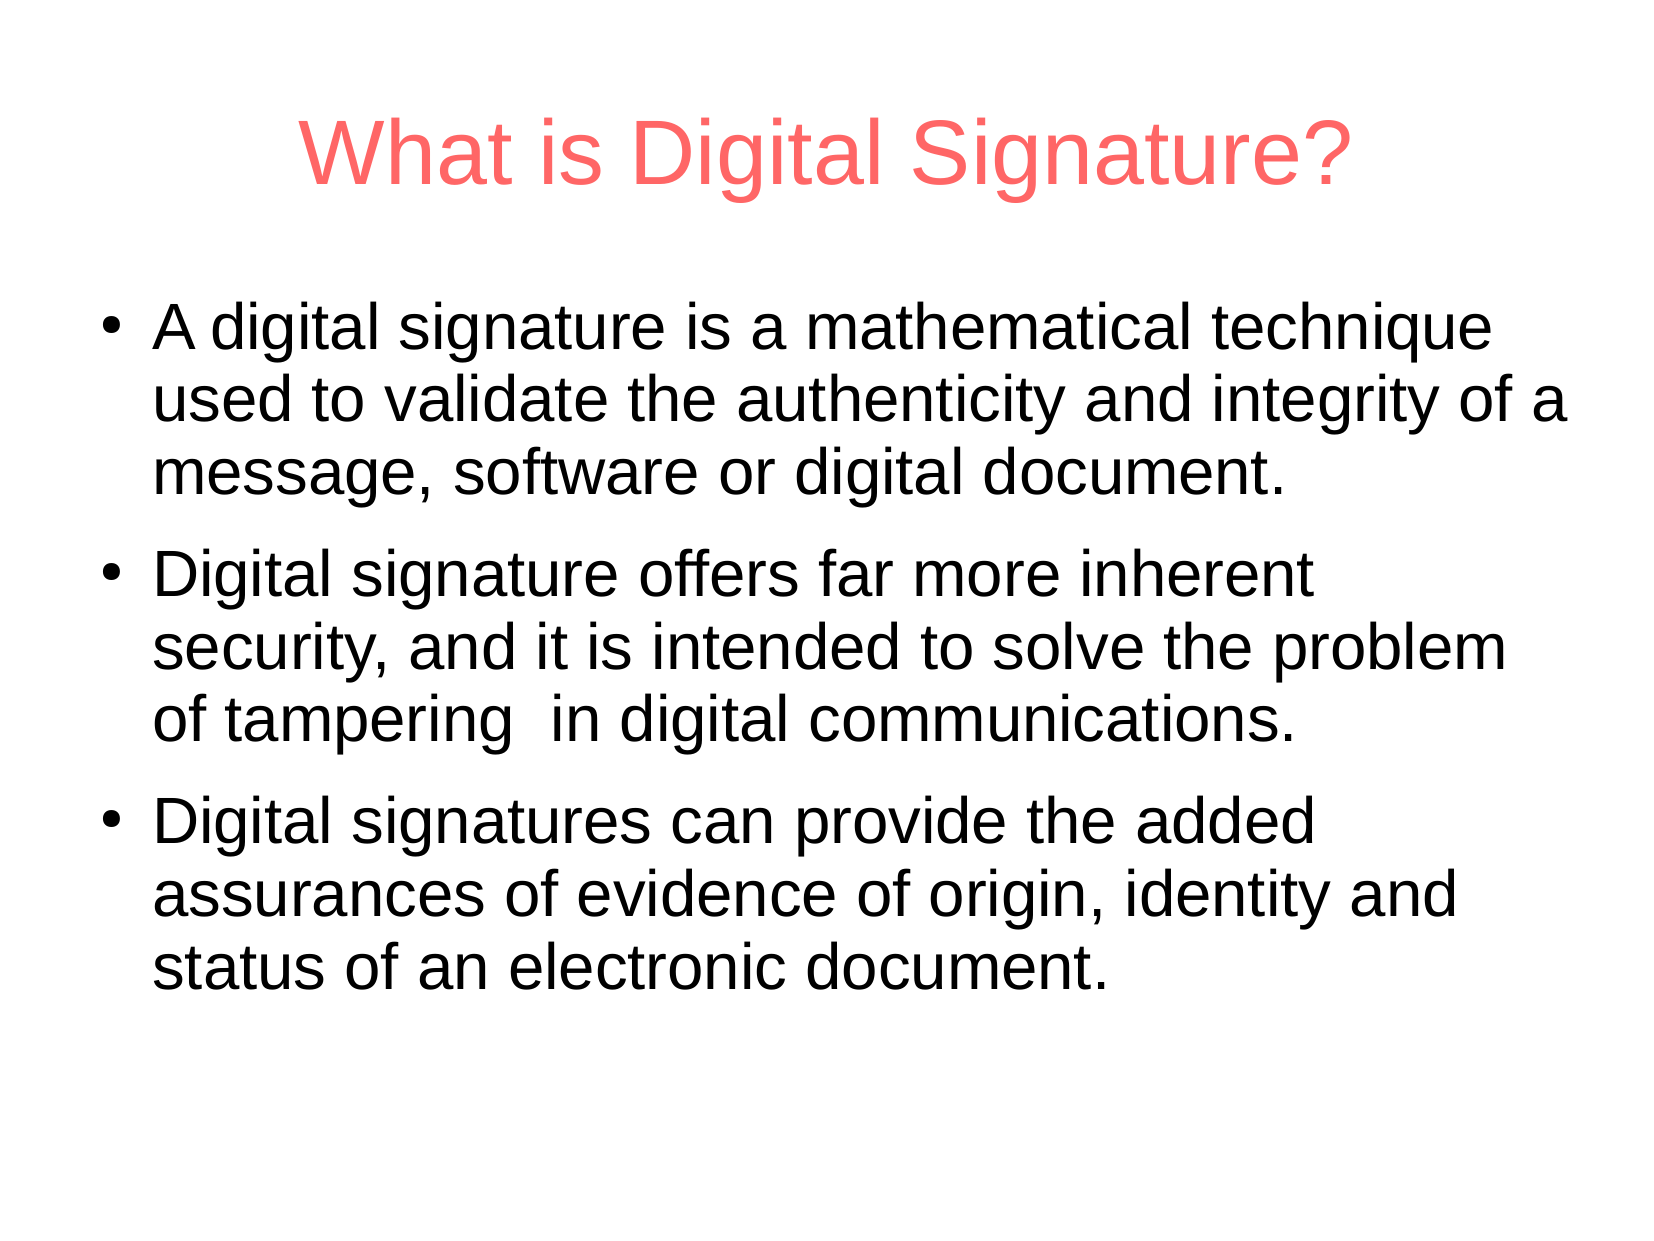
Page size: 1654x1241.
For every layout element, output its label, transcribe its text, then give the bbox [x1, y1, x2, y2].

list A digital signature is a mathematical technique used to validate the authenticity and integrity of a message, software or digital document. Digital signature offers far more inherent security, and it is intended to solve the problem of tampering in digital communications. Digital signatures can provide the added assurances of evidence of origin, identity and status of an electronic document. [82, 290, 1571, 1010]
title What is Digital Signature? [82, 49, 1571, 257]
